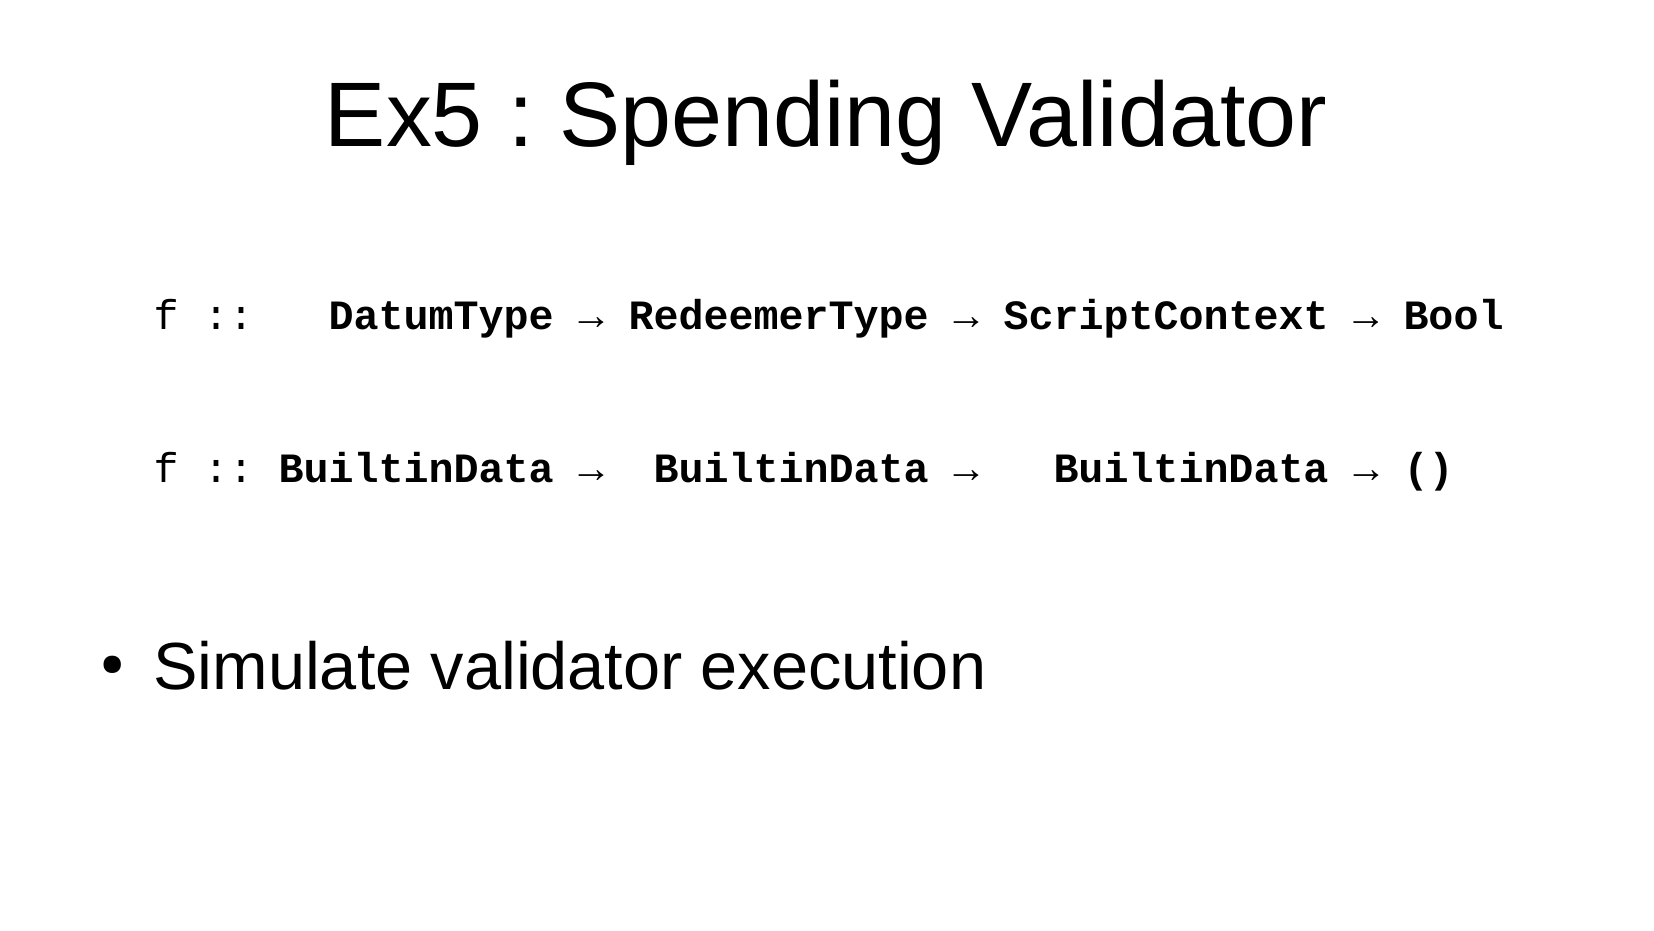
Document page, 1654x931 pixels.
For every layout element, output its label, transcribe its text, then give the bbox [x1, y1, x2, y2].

list f :: DatumType → RedeemerType → ScriptContext → Bool f :: BuiltinData → BuiltinData → BuiltinData → () Simulate validator execution [82, 217, 1571, 758]
title Ex5 : Spending Validator [82, 37, 1571, 193]
